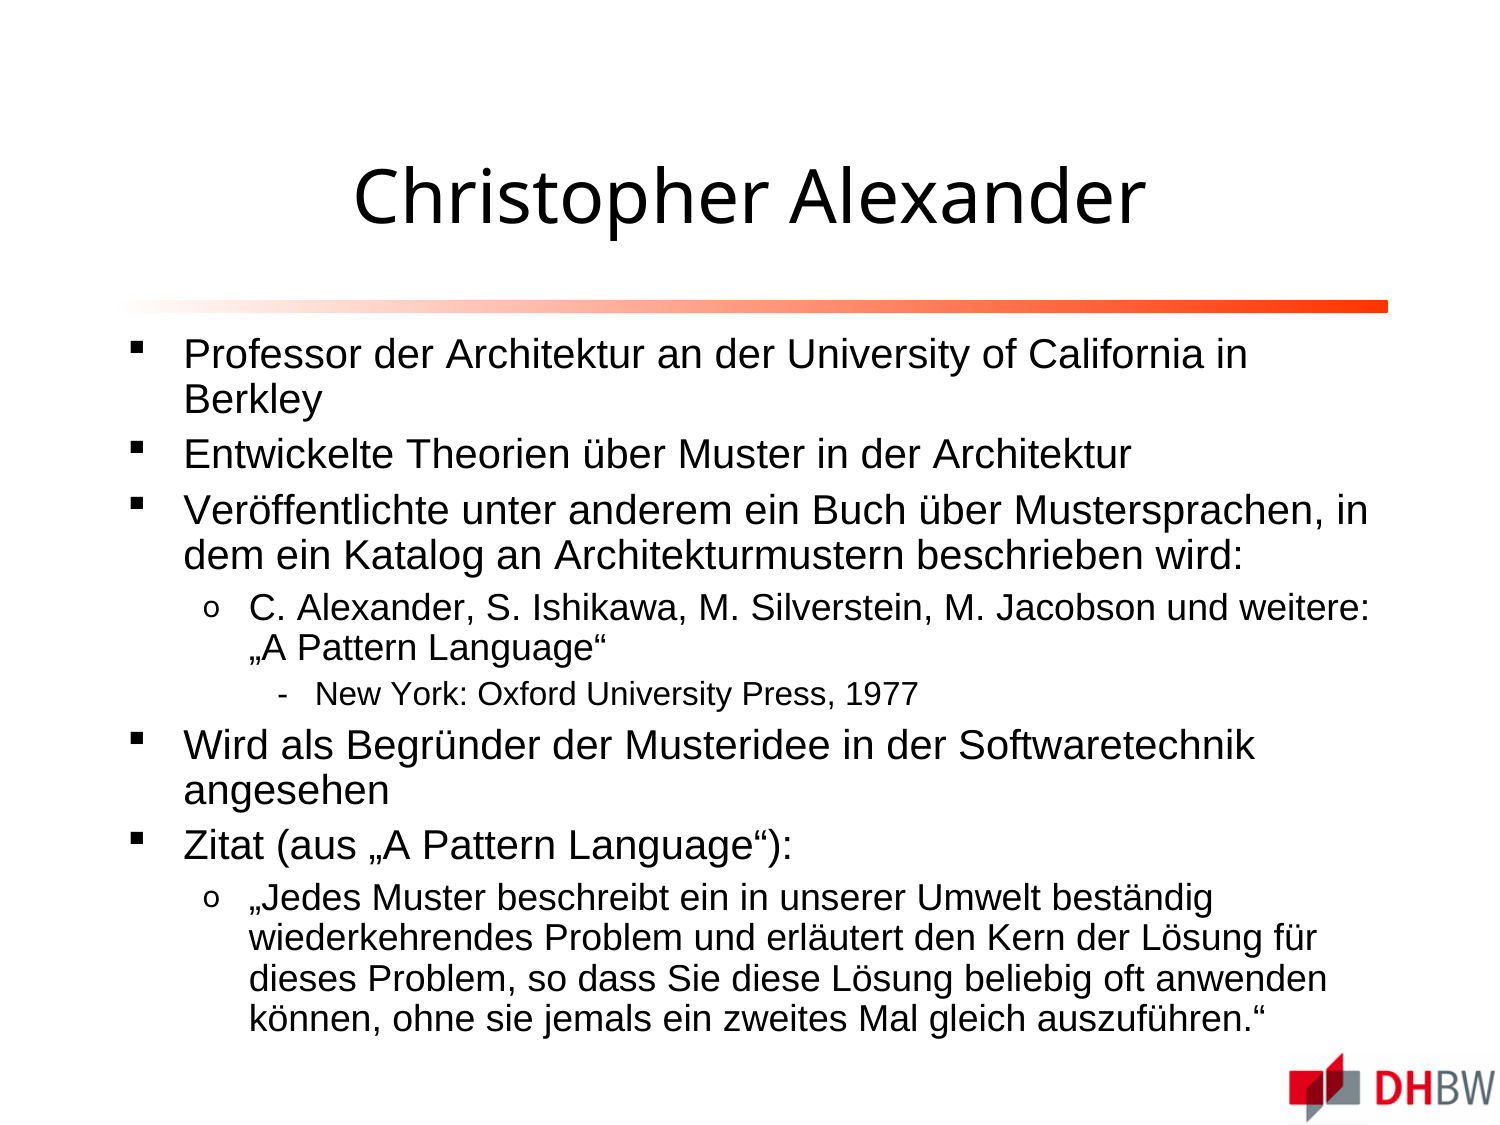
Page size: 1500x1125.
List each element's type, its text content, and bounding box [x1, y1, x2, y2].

picture [1288, 1051, 1496, 1124]
title Christopher Alexander [112, 99, 1388, 288]
list Professor der Architektur an der University of California in Berkley Entwickelte Theorien über Muster in der Architektur Veröffentlichte unter anderem ein Buch über Mustersprachen, in dem ein Katalog an Architekturmustern beschrieben wird: C. Alexander, S. Ishikawa, M. Silverstein, M. Jacobson und weitere: „A Pattern Language“ New York: Oxford University Press, 1977 Wird als Begründer der Musteridee in der Softwaretechnik angesehen Zitat (aus „A Pattern Language“): „Jedes Muster beschreibt ein in unserer Umwelt beständig wiederkehrendes Problem und erläutert den Kern der Lösung für dieses Problem, so dass Sie diese Lösung beliebig oft anwenden können, ohne sie jemals ein zweites Mal gleich auszuführen.“ [112, 324, 1388, 1051]
